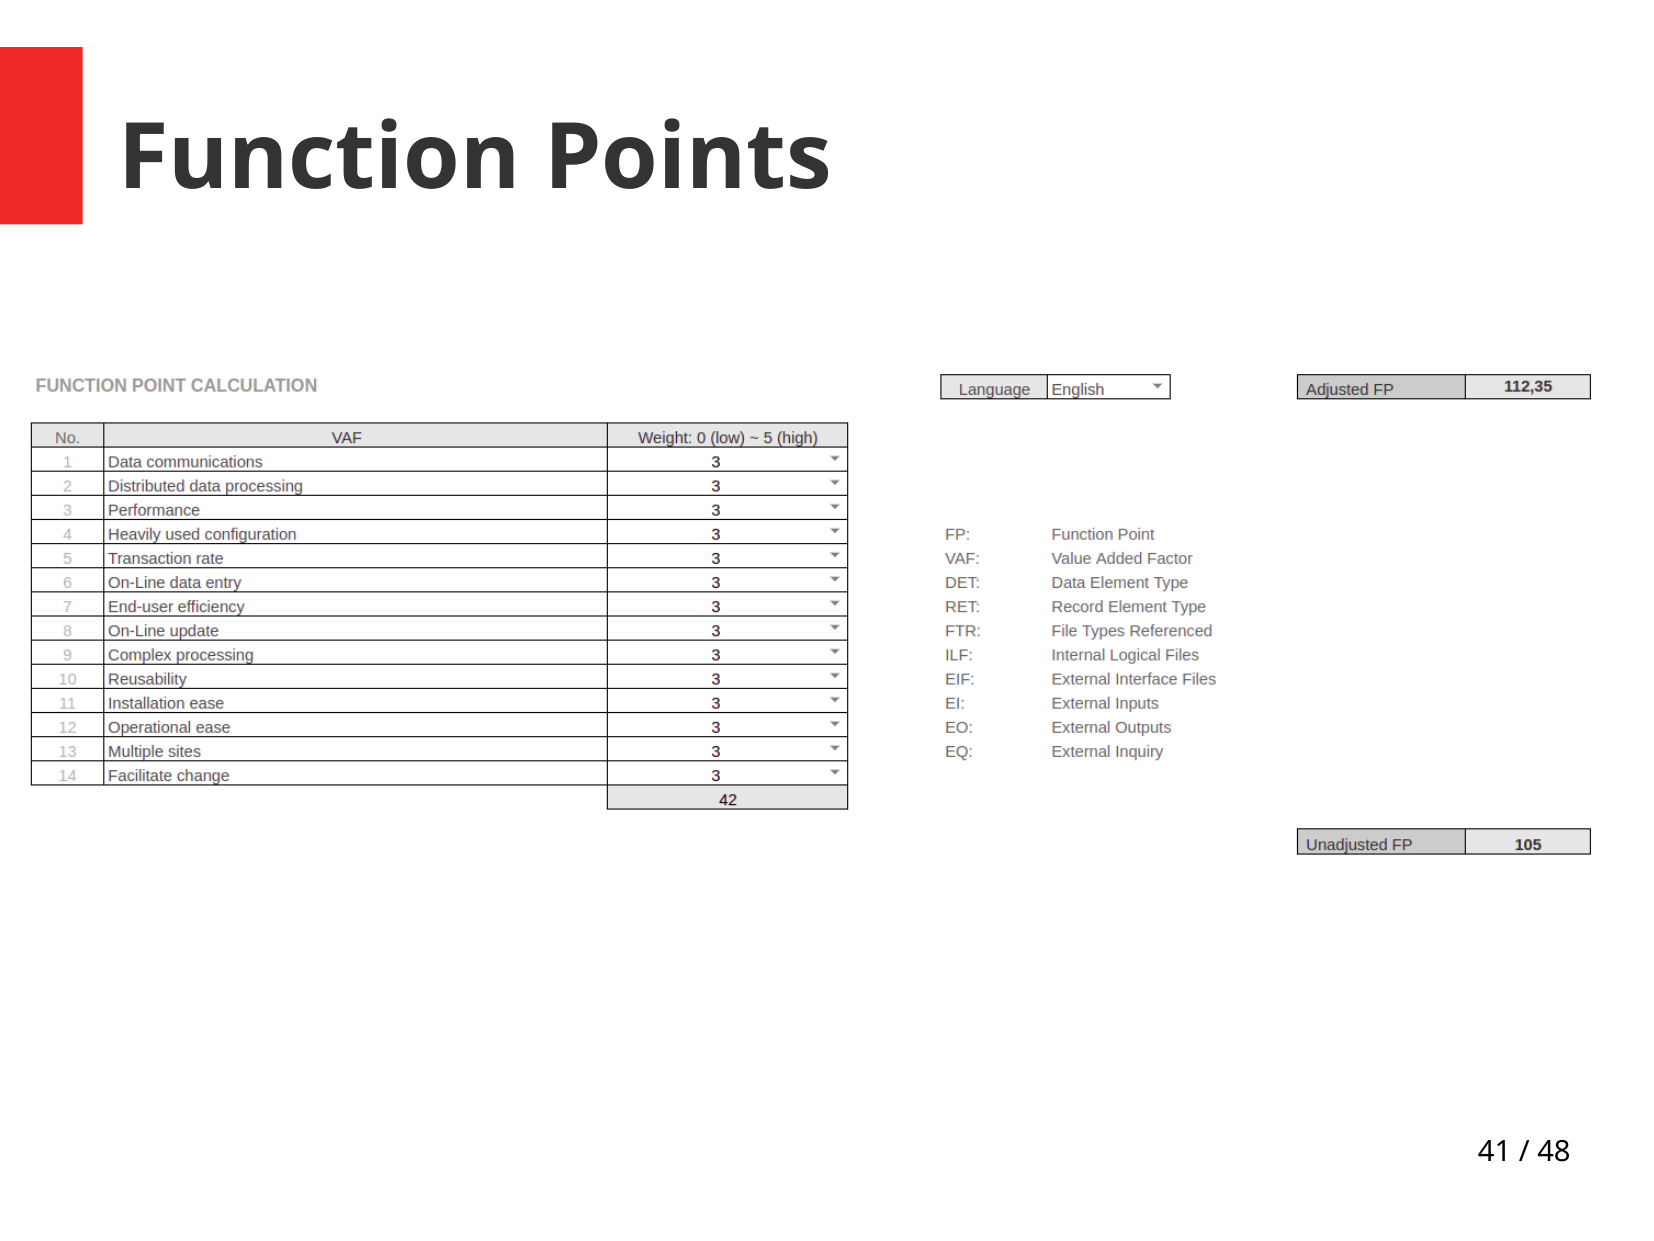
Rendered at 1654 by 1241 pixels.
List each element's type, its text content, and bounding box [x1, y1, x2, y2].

title Function Points [118, 49, 1571, 257]
picture [21, 361, 1636, 871]
